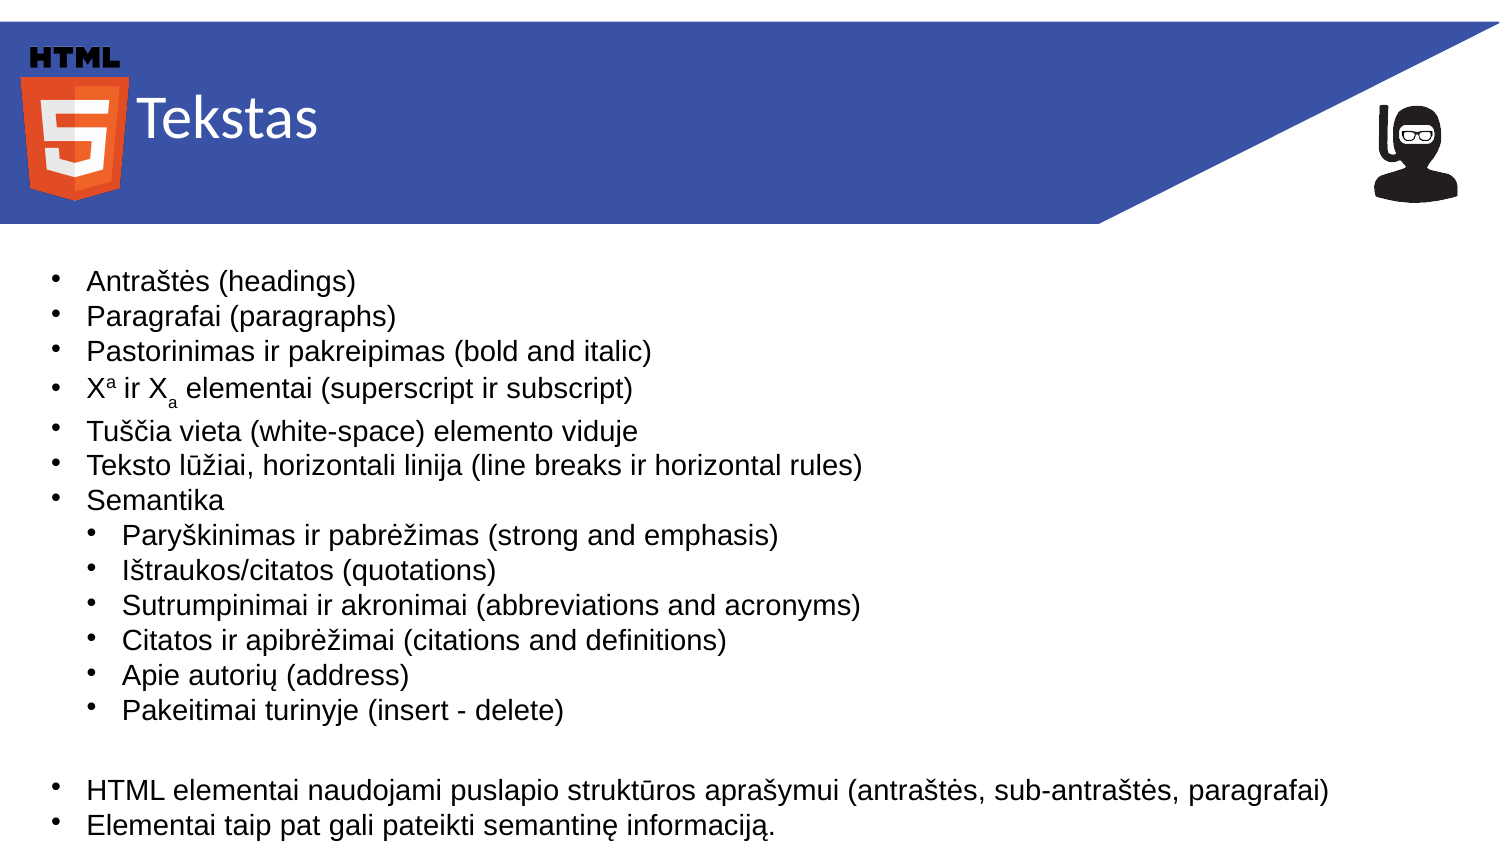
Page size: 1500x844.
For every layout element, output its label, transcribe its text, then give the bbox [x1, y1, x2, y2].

picture [20, 46, 130, 201]
text_box Antraštės (headings) Paragrafai (paragraphs) Pastorinimas ir pakreipimas (bold and italic) Xa ir Xa elementai (superscript ir subscript) Tuščia vieta (white-space) elemento viduje Teksto lūžiai, horizontali linija (line breaks ir horizontal rules) Semantika Paryškinimas ir pabrėžimas (strong and emphasis) Ištraukos/citatos (quotations) Sutrumpinimai ir akronimai (abbreviations and acronyms) Citatos ir apibrėžimai (citations and definitions) Apie autorių (address) Pakeitimai turinyje (insert - delete) HTML elementai naudojami puslapio struktūros aprašymui (antraštės, sub-antraštės, paragrafai) Elementai taip pat gali pateikti semantinę informaciją. [36, 247, 1389, 789]
text_box [1096, 167, 1500, 227]
text_box Tekstas [121, 72, 1500, 167]
text_box [1404, 24, 1500, 72]
picture [1326, 167, 1500, 211]
